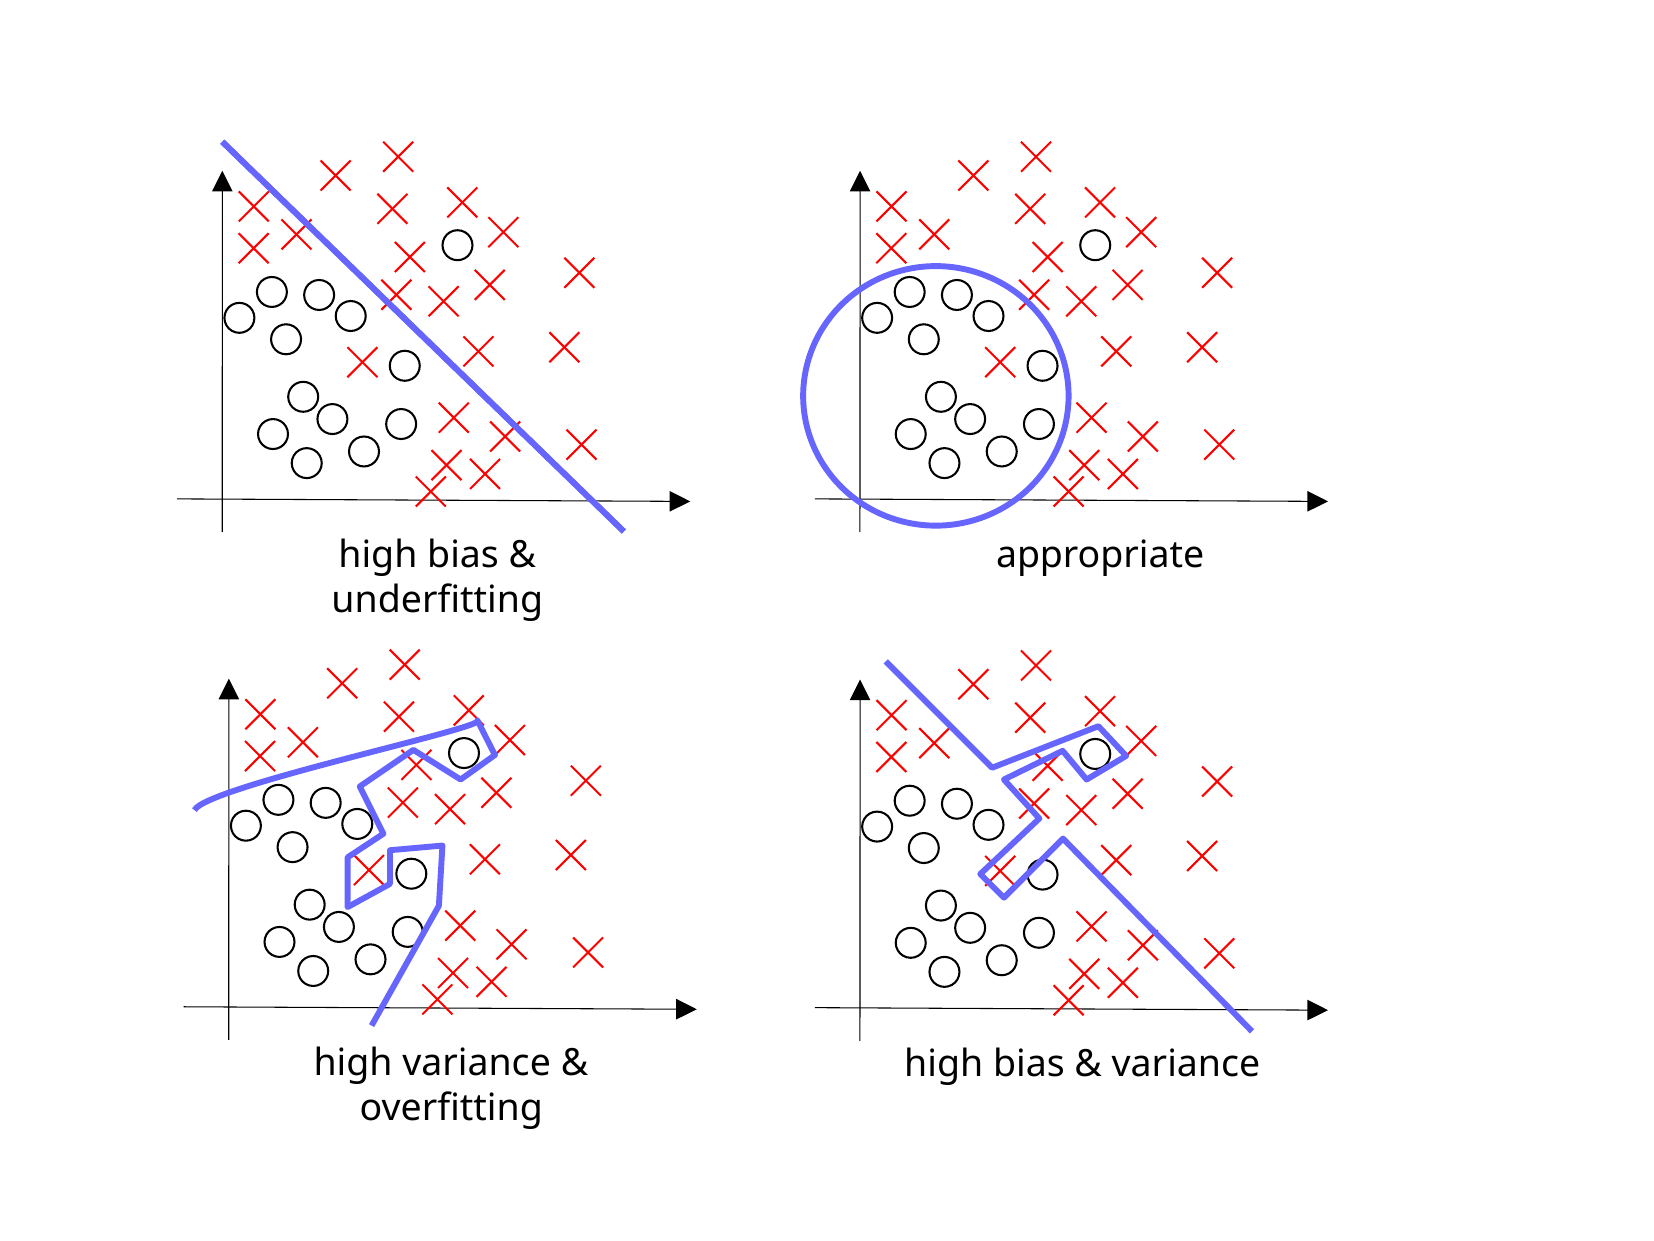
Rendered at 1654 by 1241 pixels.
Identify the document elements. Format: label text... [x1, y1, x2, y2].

text_box high bias & underfitting [316, 522, 558, 628]
text_box high bias & variance [889, 1031, 1276, 1092]
text_box high variance & overfitting [298, 1030, 604, 1136]
text_box appropriate [981, 522, 1220, 583]
text_box [803, 266, 1069, 526]
